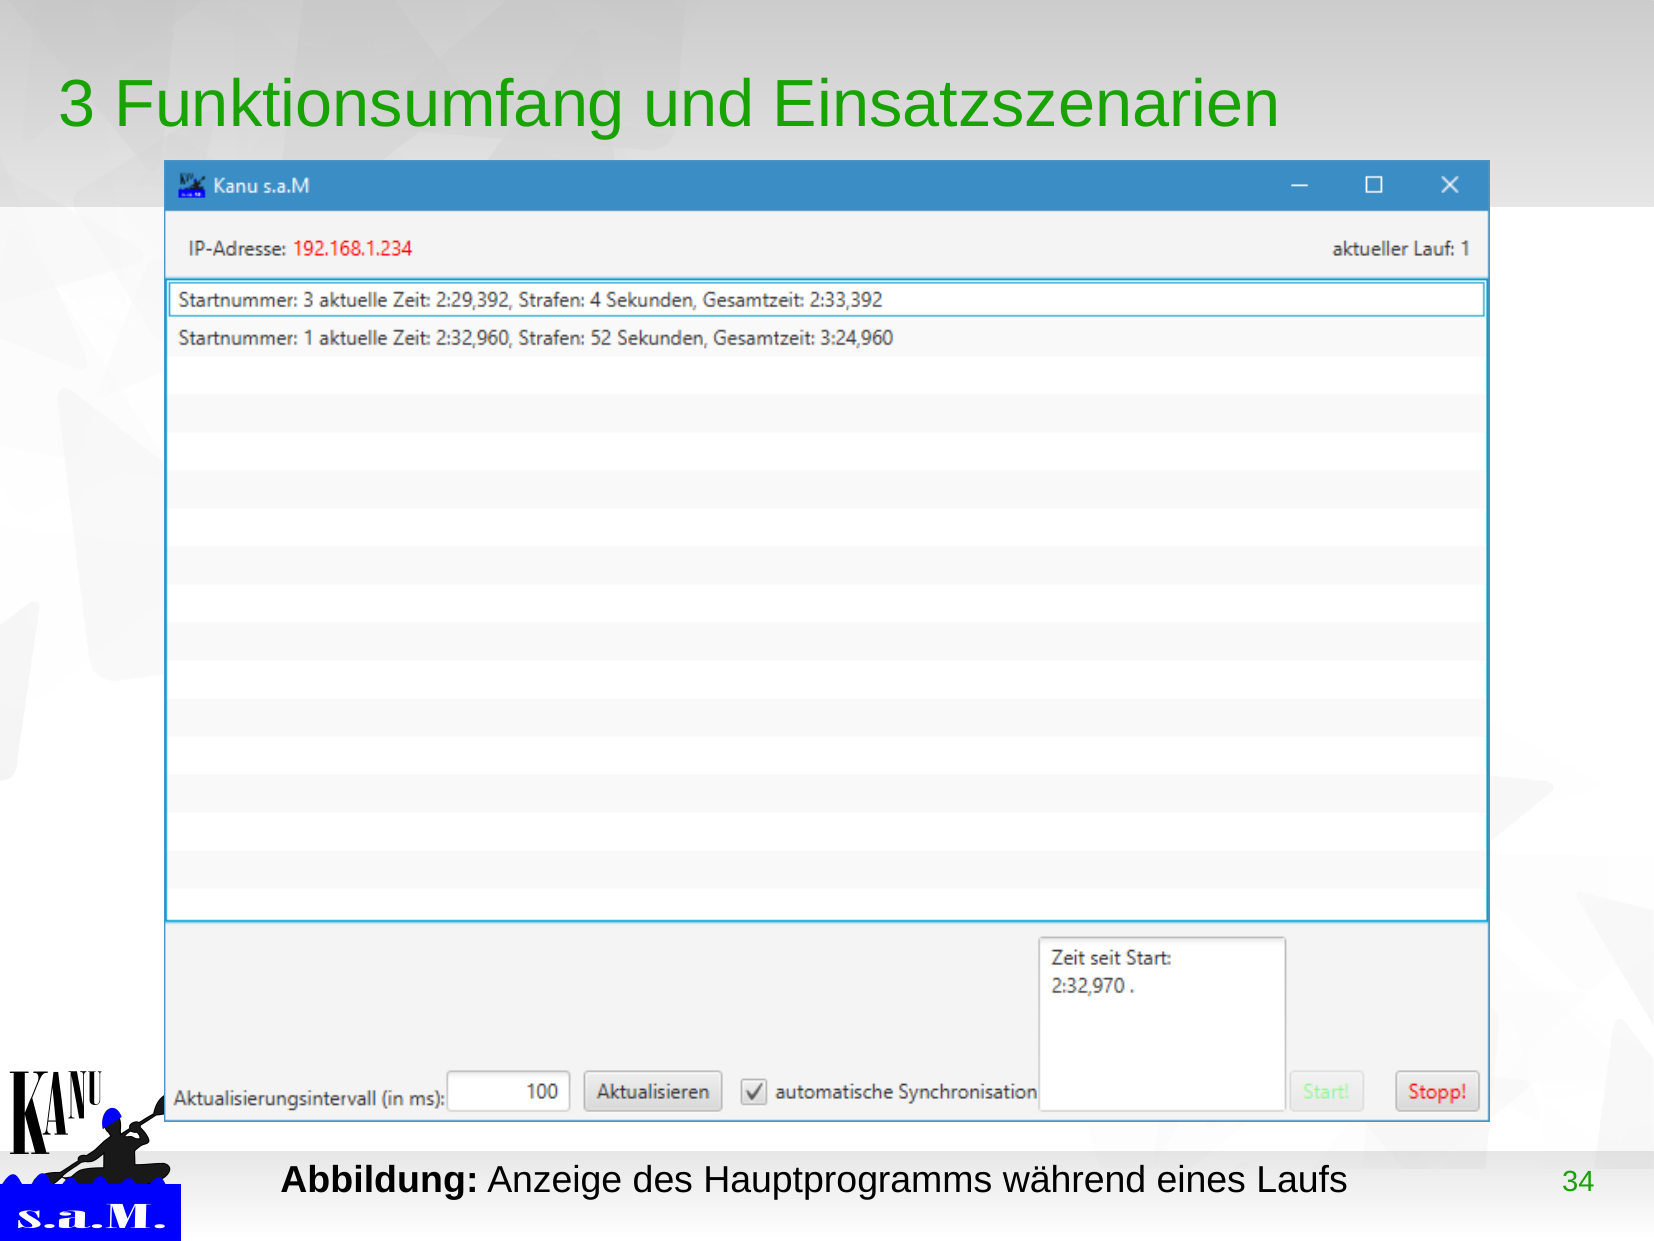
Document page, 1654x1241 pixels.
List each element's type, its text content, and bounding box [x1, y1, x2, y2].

text_box Abbildung: Anzeige des Hauptprogramms während eines Laufs [265, 1151, 1418, 1241]
picture [0, 0, 1654, 1241]
title 3 Funktionsumfang und Einsatzszenarien [59, 29, 1595, 178]
